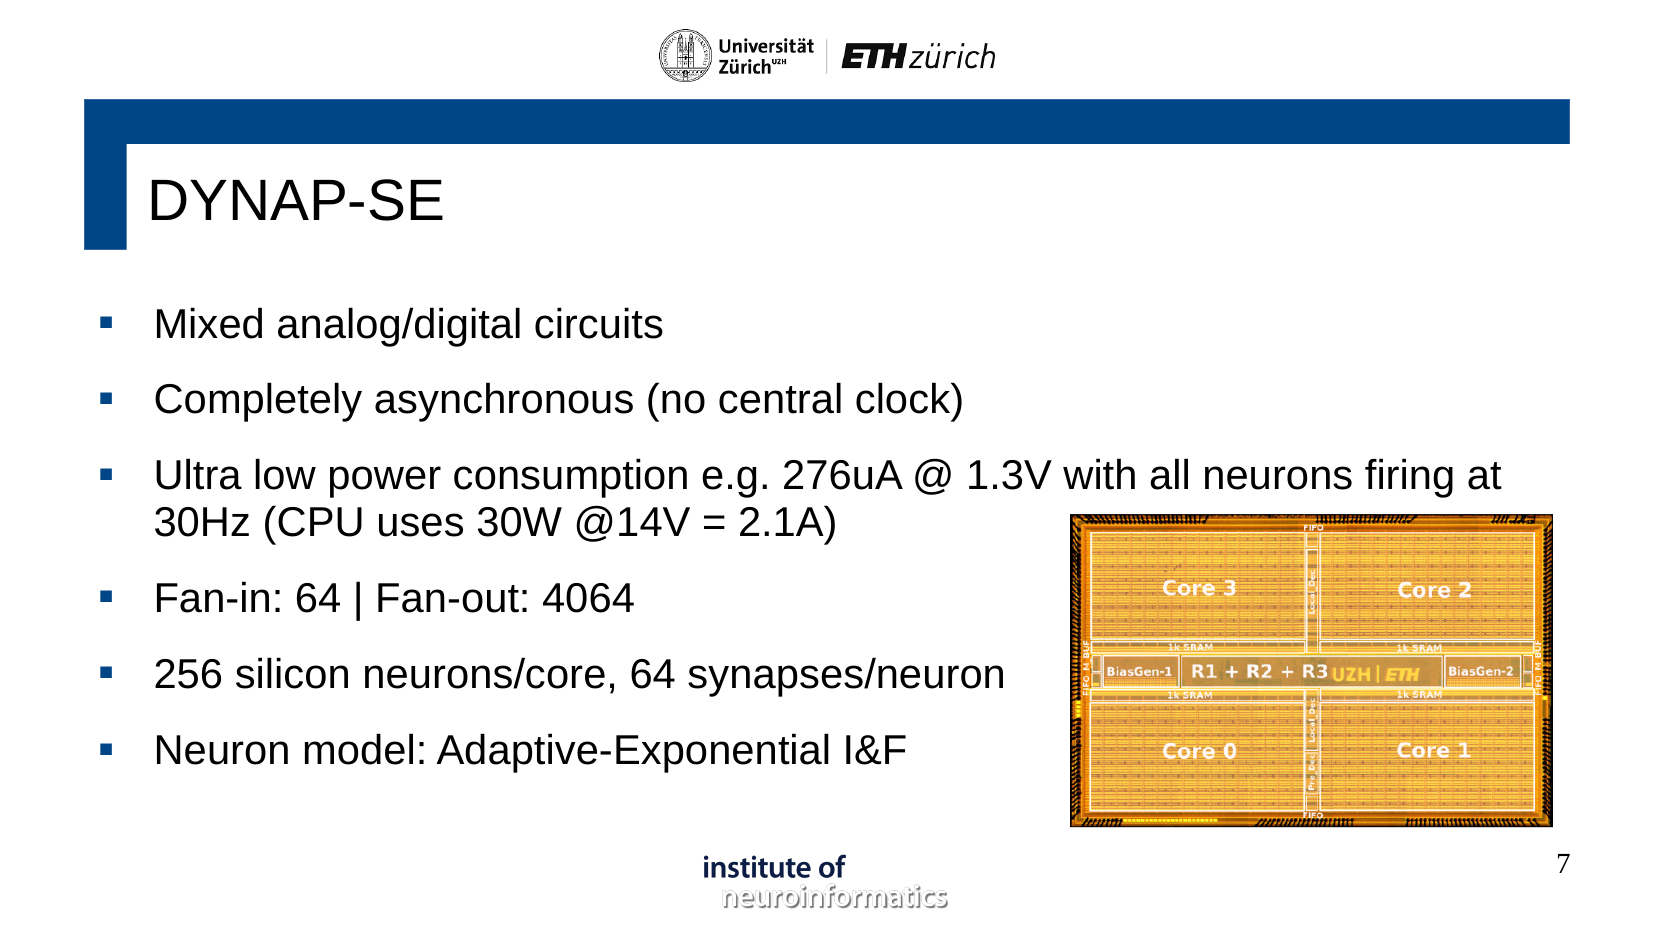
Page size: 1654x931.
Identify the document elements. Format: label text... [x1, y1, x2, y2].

picture [659, 29, 995, 82]
picture [702, 852, 951, 911]
title DYNAP-SE [147, 159, 1175, 243]
list Mixed analog/digital circuits Completely asynchronous (no central clock) Ultra low power consumption e.g. 276uA @ 1.3V with all neurons firing at 30Hz (CPU uses 30W @14V = 2.1A) Fan-in: 64 | Fan-out: 4064 256 silicon neurons/core, 64 synapses/neuron Neuron model: Adaptive-Exponential I&F [82, 300, 1571, 840]
picture [1064, 509, 1559, 832]
